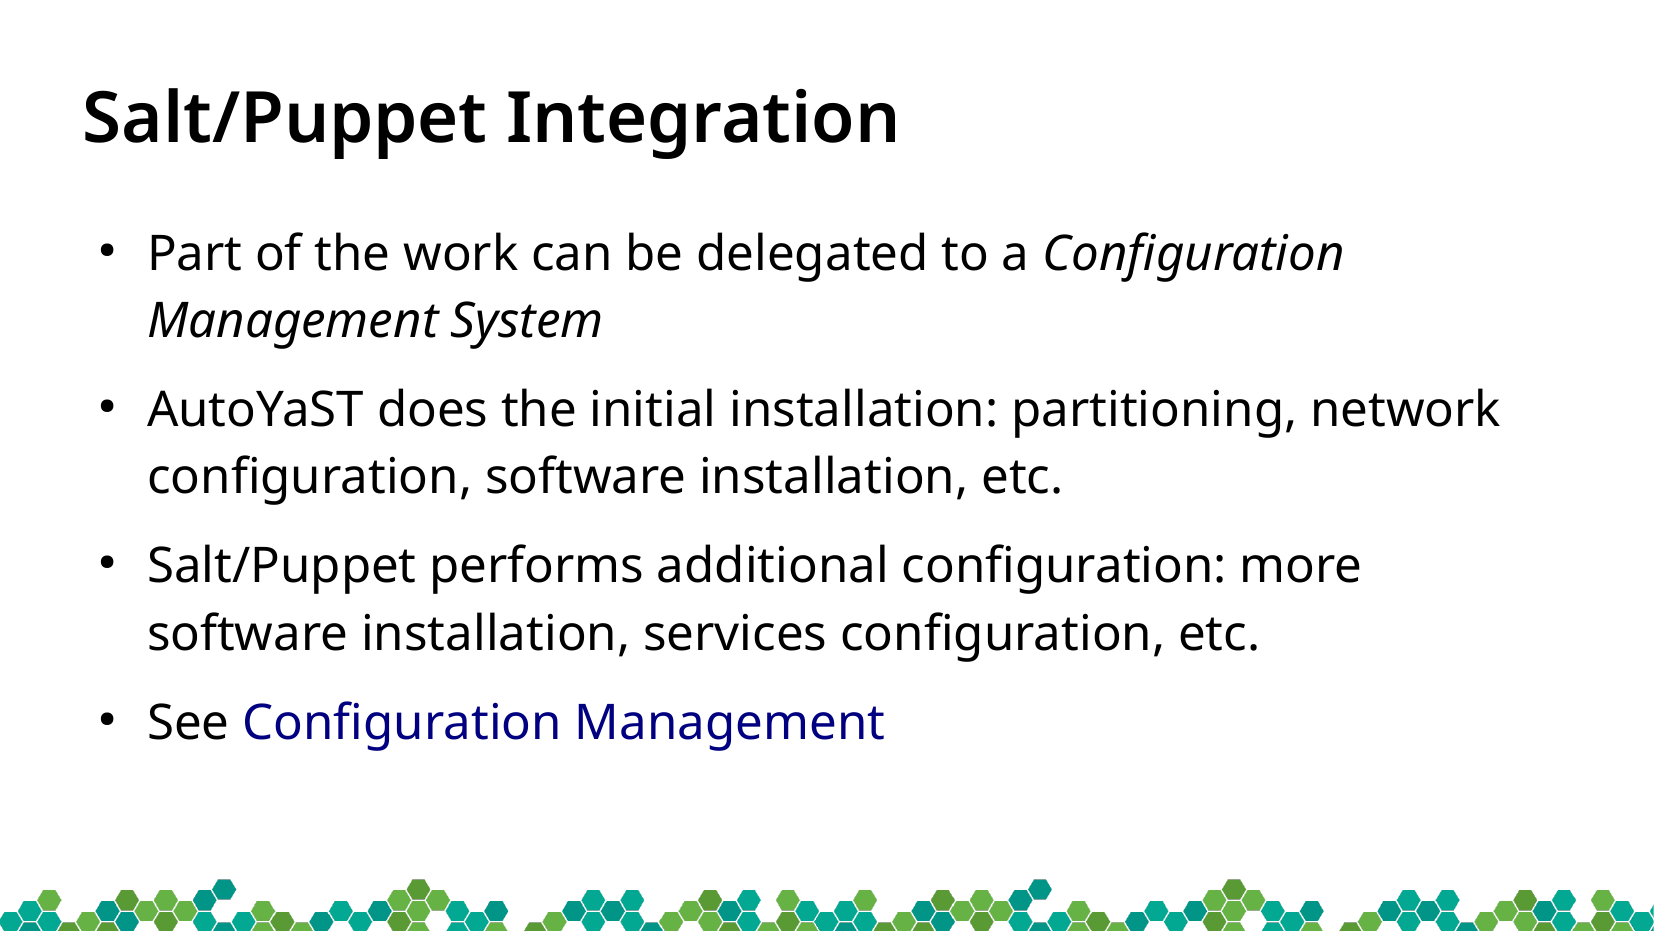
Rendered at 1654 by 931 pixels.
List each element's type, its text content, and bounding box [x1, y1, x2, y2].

list Part of the work can be delegated to a Configuration Management System AutoYaST does the initial installation: partitioning, network configuration, software installation, etc. Salt/Puppet performs additional configuration: more software installation, services configuration, etc. See Configuration Management [82, 217, 1571, 758]
title Salt/Puppet Integration [82, 37, 1571, 193]
picture [0, 871, 1654, 931]
